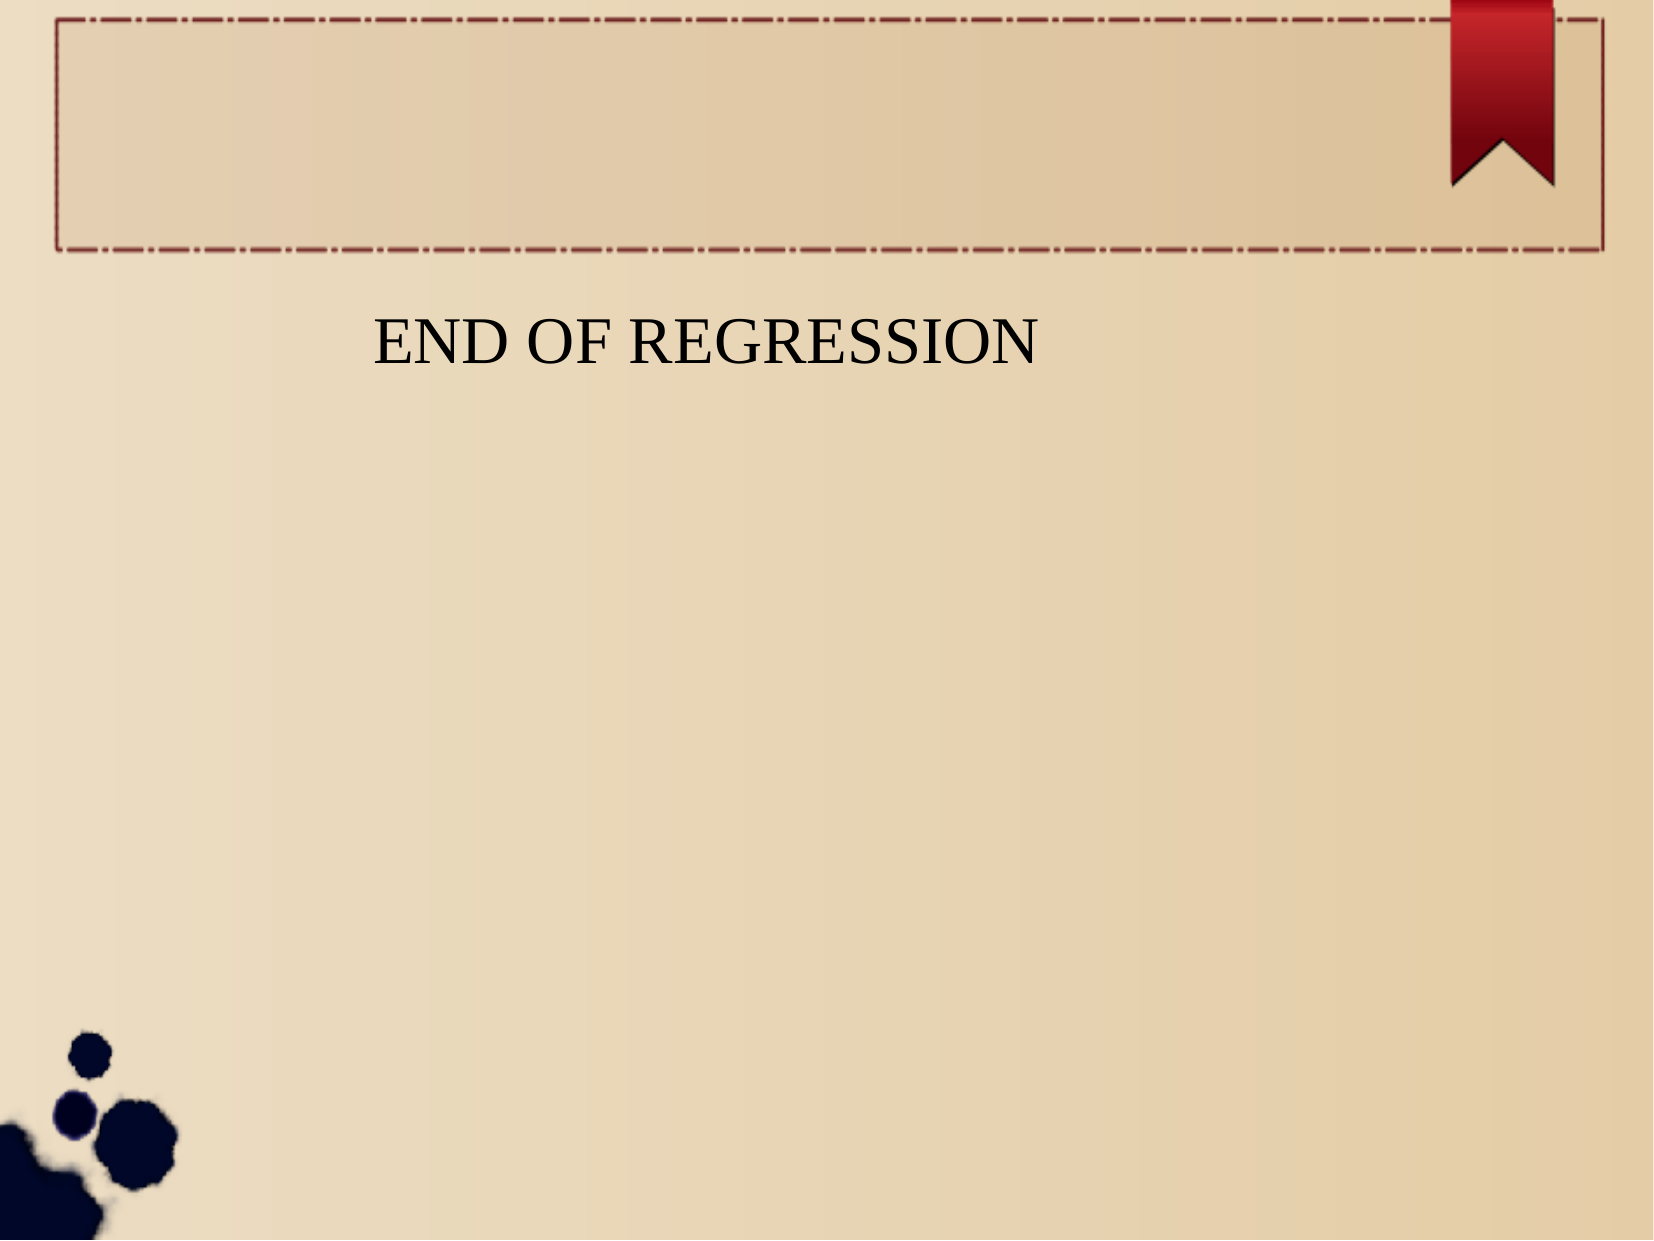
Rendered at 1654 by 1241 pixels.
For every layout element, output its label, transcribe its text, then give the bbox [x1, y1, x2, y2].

picture [0, 0, 1654, 1240]
list END OF REGRESSION [82, 299, 1571, 1019]
